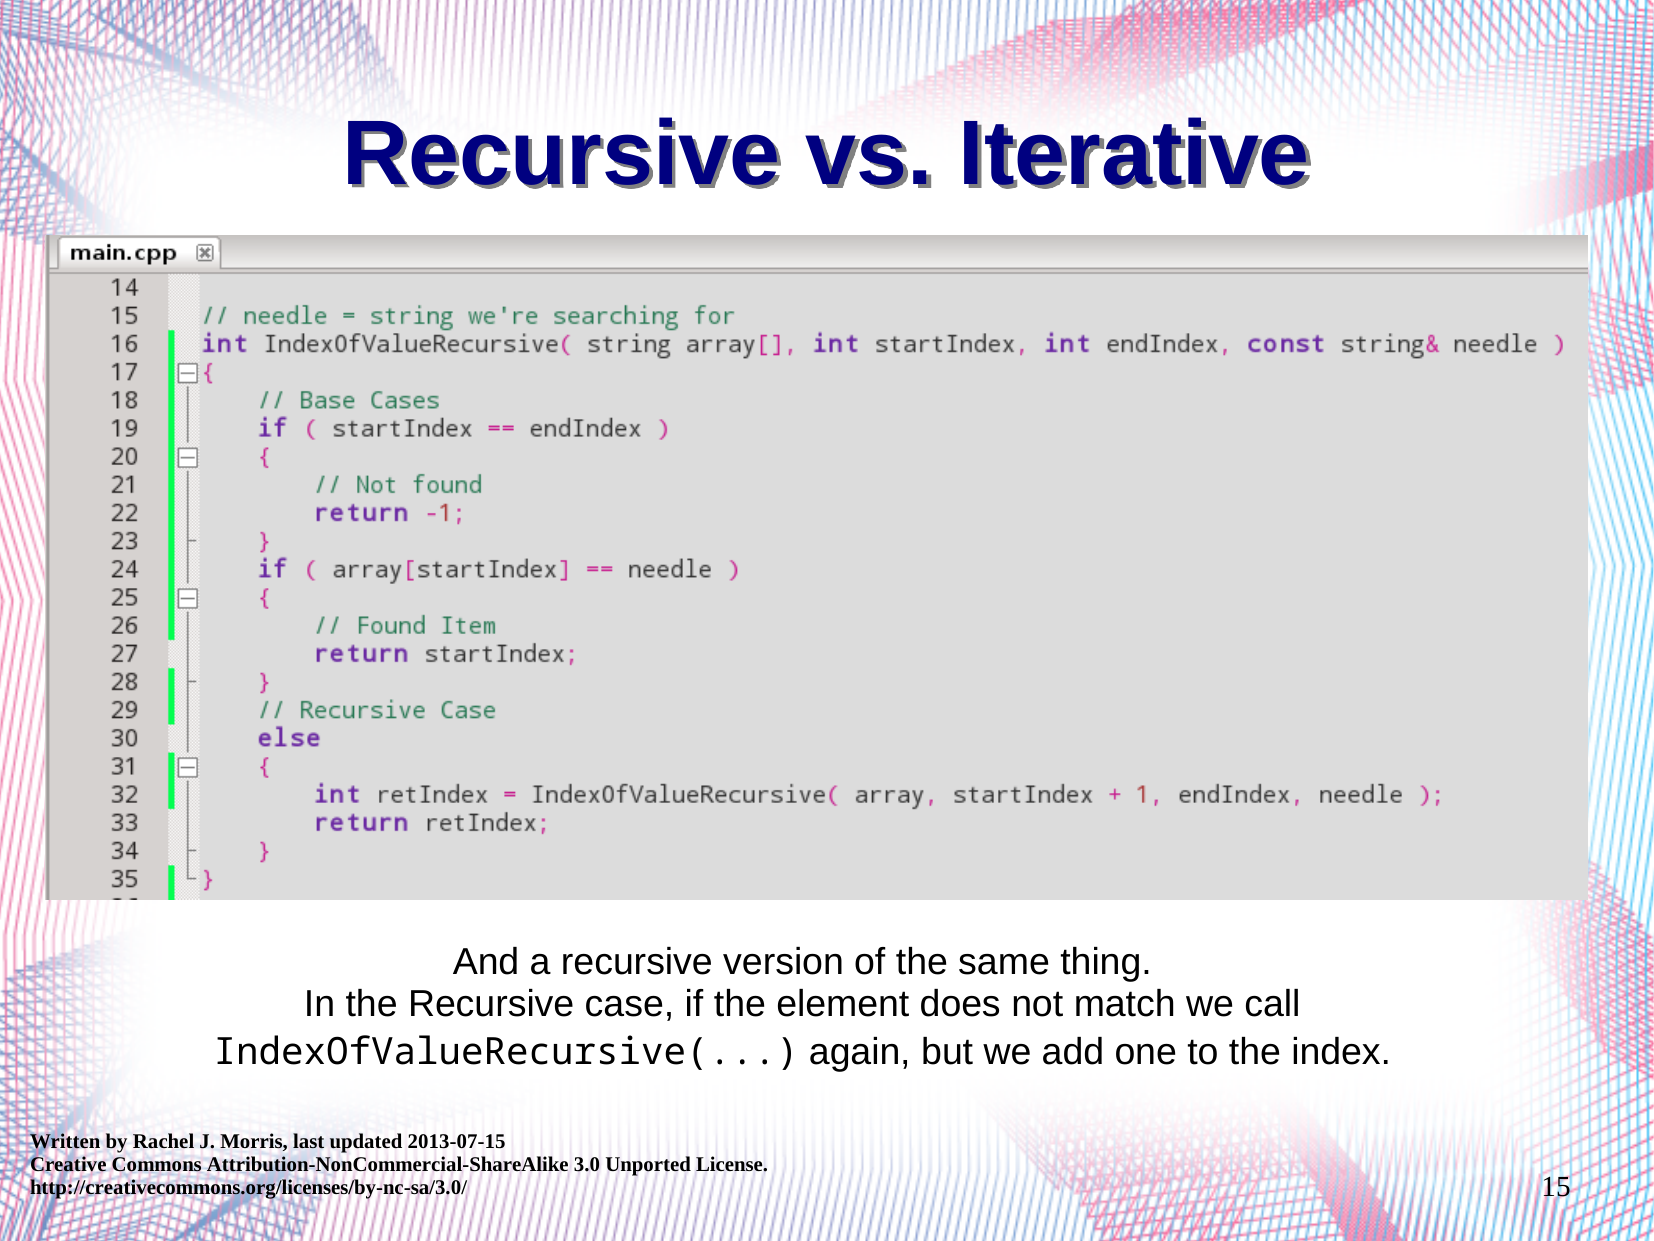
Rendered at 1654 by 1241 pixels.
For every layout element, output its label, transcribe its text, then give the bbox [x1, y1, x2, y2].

title Recursive vs. Iterative [82, 49, 1571, 235]
text_box And a recursive version of the same thing. In the Recursive case, if the element does not match we call IndexOfValueRecursive(...) again, but we add one to the index. [75, 933, 1531, 1078]
picture [0, 0, 1654, 1241]
